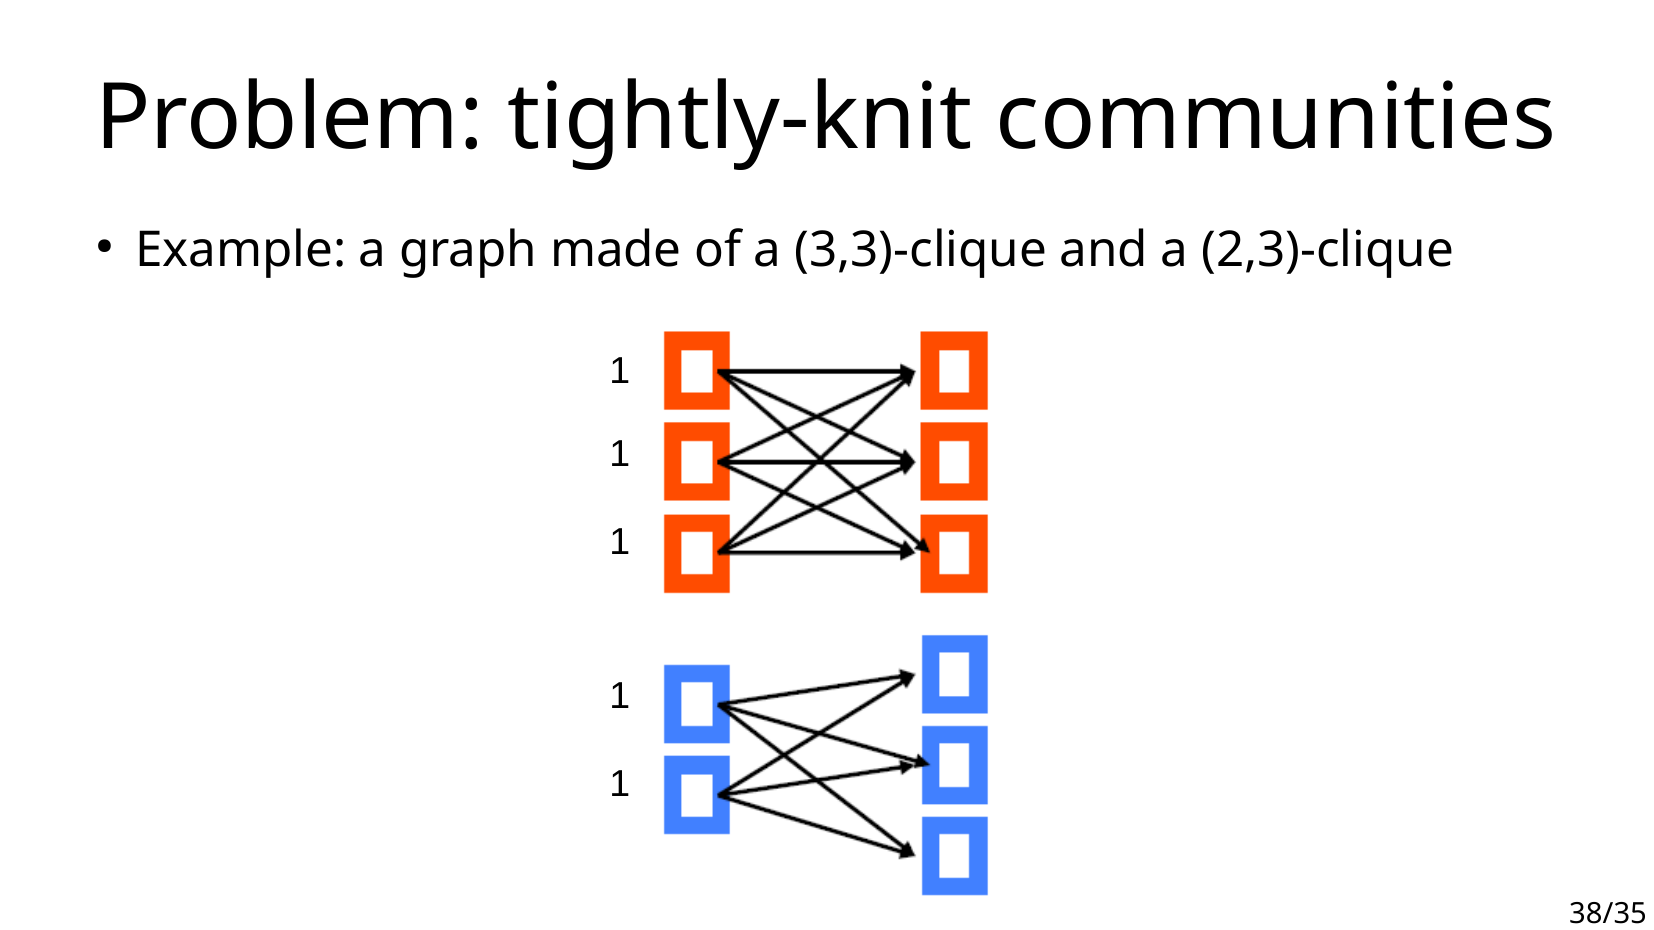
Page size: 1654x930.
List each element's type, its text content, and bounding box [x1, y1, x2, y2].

text_box 1 [594, 513, 646, 571]
text_box 1 [594, 755, 646, 813]
picture [630, 302, 1006, 922]
title Problem: tightly-knit communities [82, 1, 1571, 213]
list Example: a graph made of a (3,3)-clique and a (2,3)-clique [82, 213, 1571, 314]
text_box 1 [594, 424, 646, 482]
text_box 1 [594, 341, 646, 399]
text_box 1 [594, 666, 646, 724]
